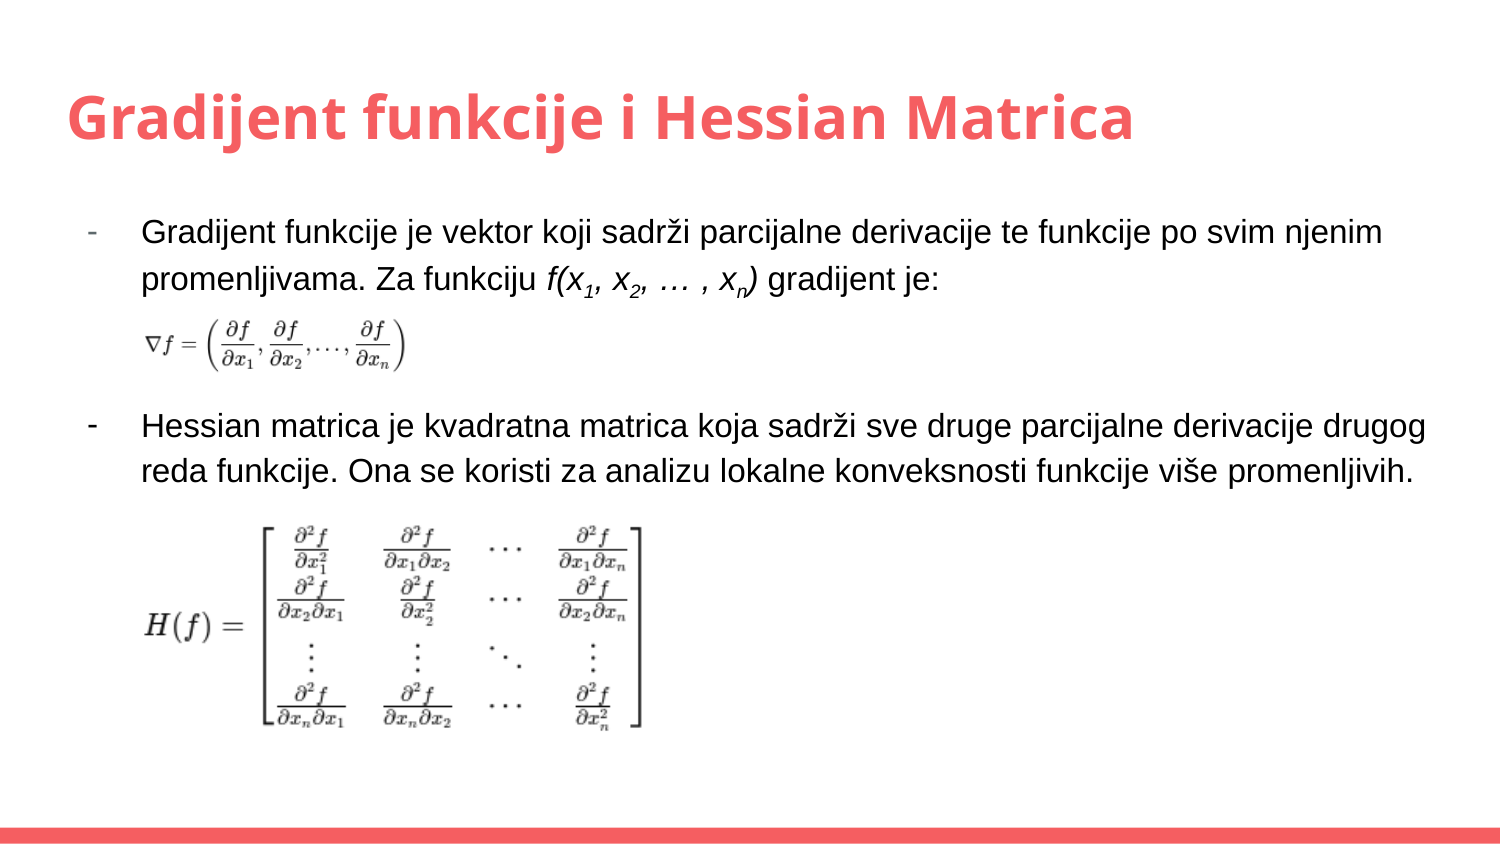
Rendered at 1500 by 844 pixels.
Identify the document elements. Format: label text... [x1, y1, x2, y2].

list Gradijent funkcije je vektor koji sadrži parcijalne derivacije te funkcije po svim njenim promenljivama. Za funkciju f(x1, x2, … , xn) gradijent je: Hessian matrica je kvadratna matrica koja sadrži sve druge parcijalne derivacije drugog reda funkcije. Ona se koristi za analizu lokalne konveksnosti funkcije više promenljivih. [51, 189, 1449, 750]
picture [143, 306, 410, 379]
title Gradijent funkcije i Hessian Matrica [51, 64, 1449, 167]
picture [143, 518, 651, 742]
